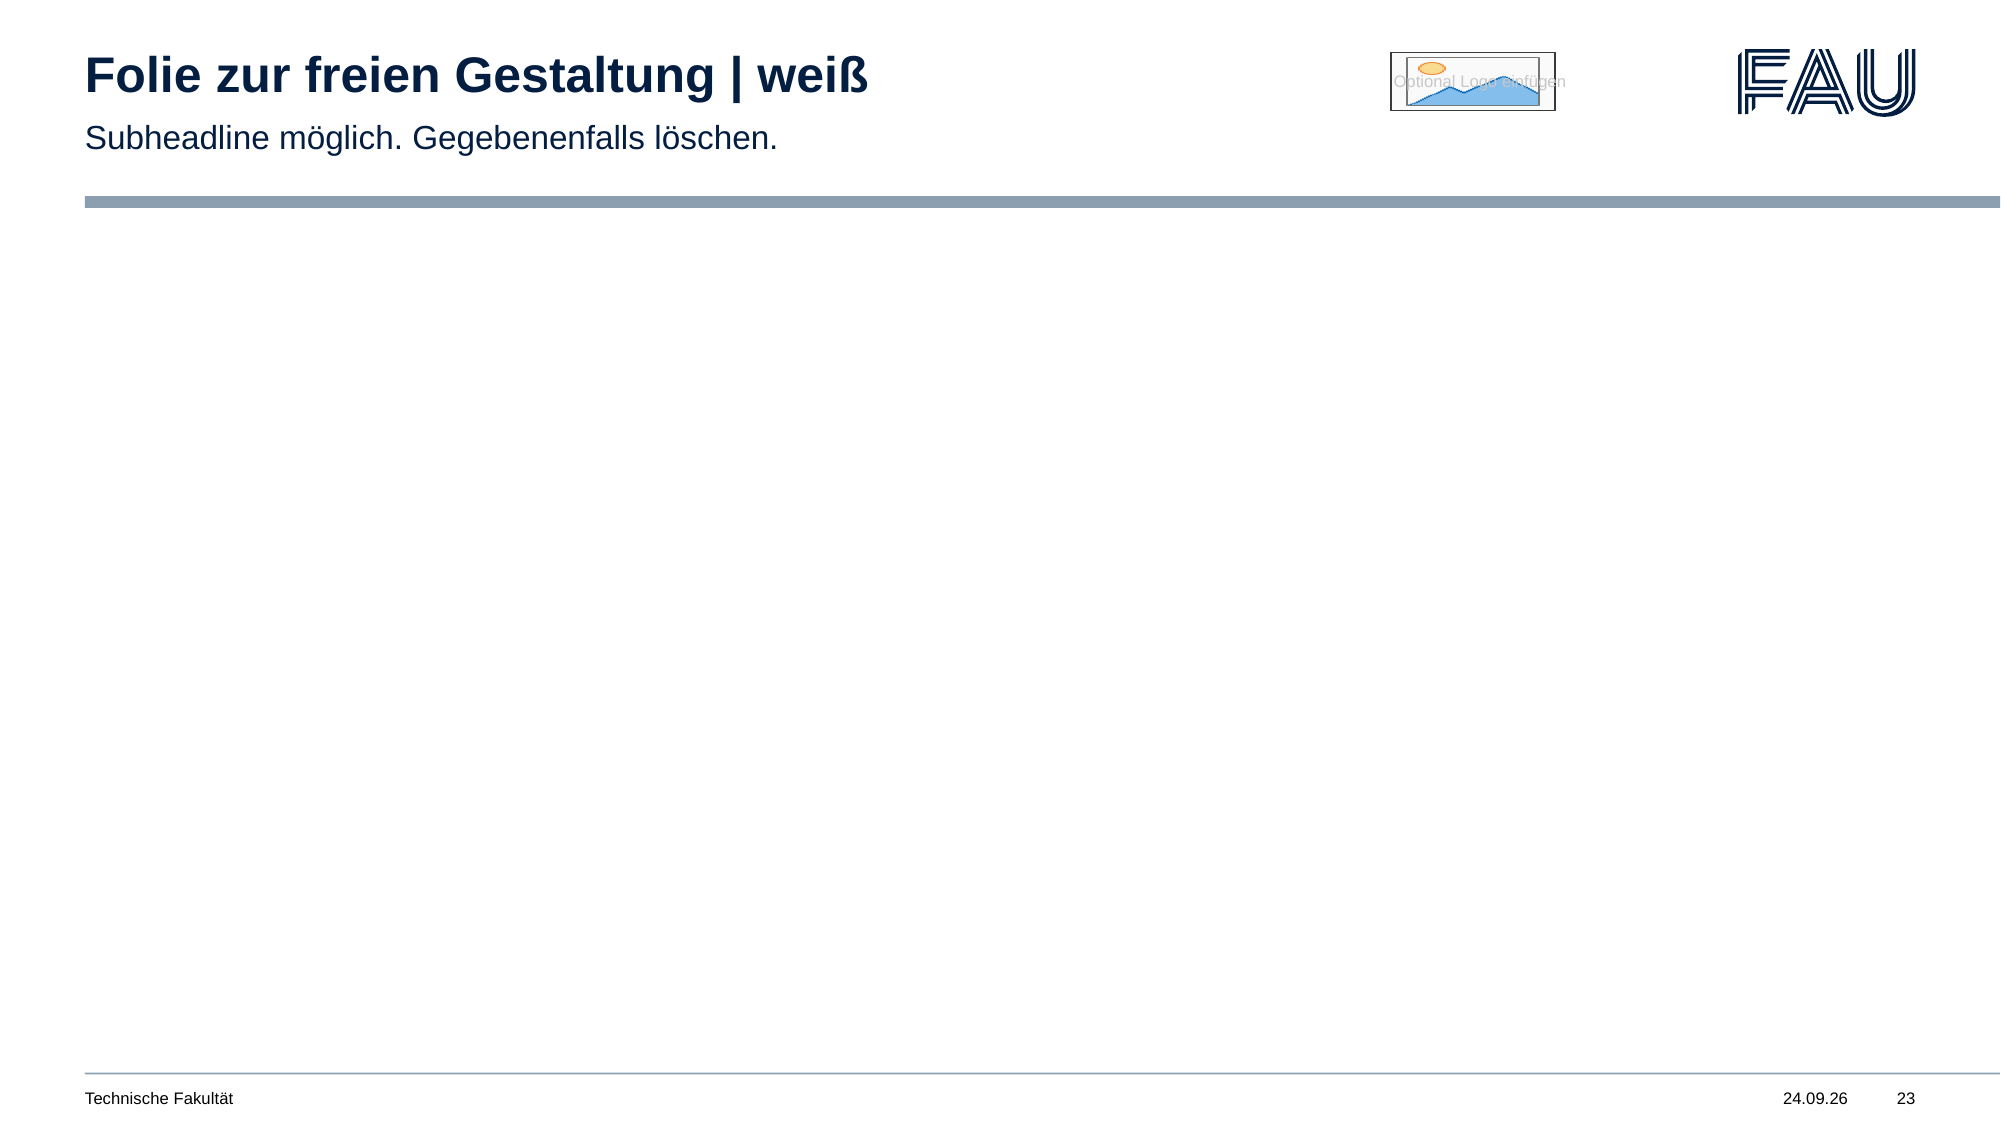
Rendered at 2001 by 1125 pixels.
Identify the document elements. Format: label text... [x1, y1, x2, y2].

footer Technische Fakultät [85, 1088, 983, 1109]
picture [1384, 49, 1562, 113]
list Subheadline möglich. Gegebenenfalls löschen. [84, 112, 1208, 154]
title Folie zur freien Gestaltung | weiß [85, 49, 1208, 104]
slide_number <Foliennummer> [1883, 1088, 1916, 1109]
slide_number 20.07.22 [1708, 1088, 1849, 1109]
